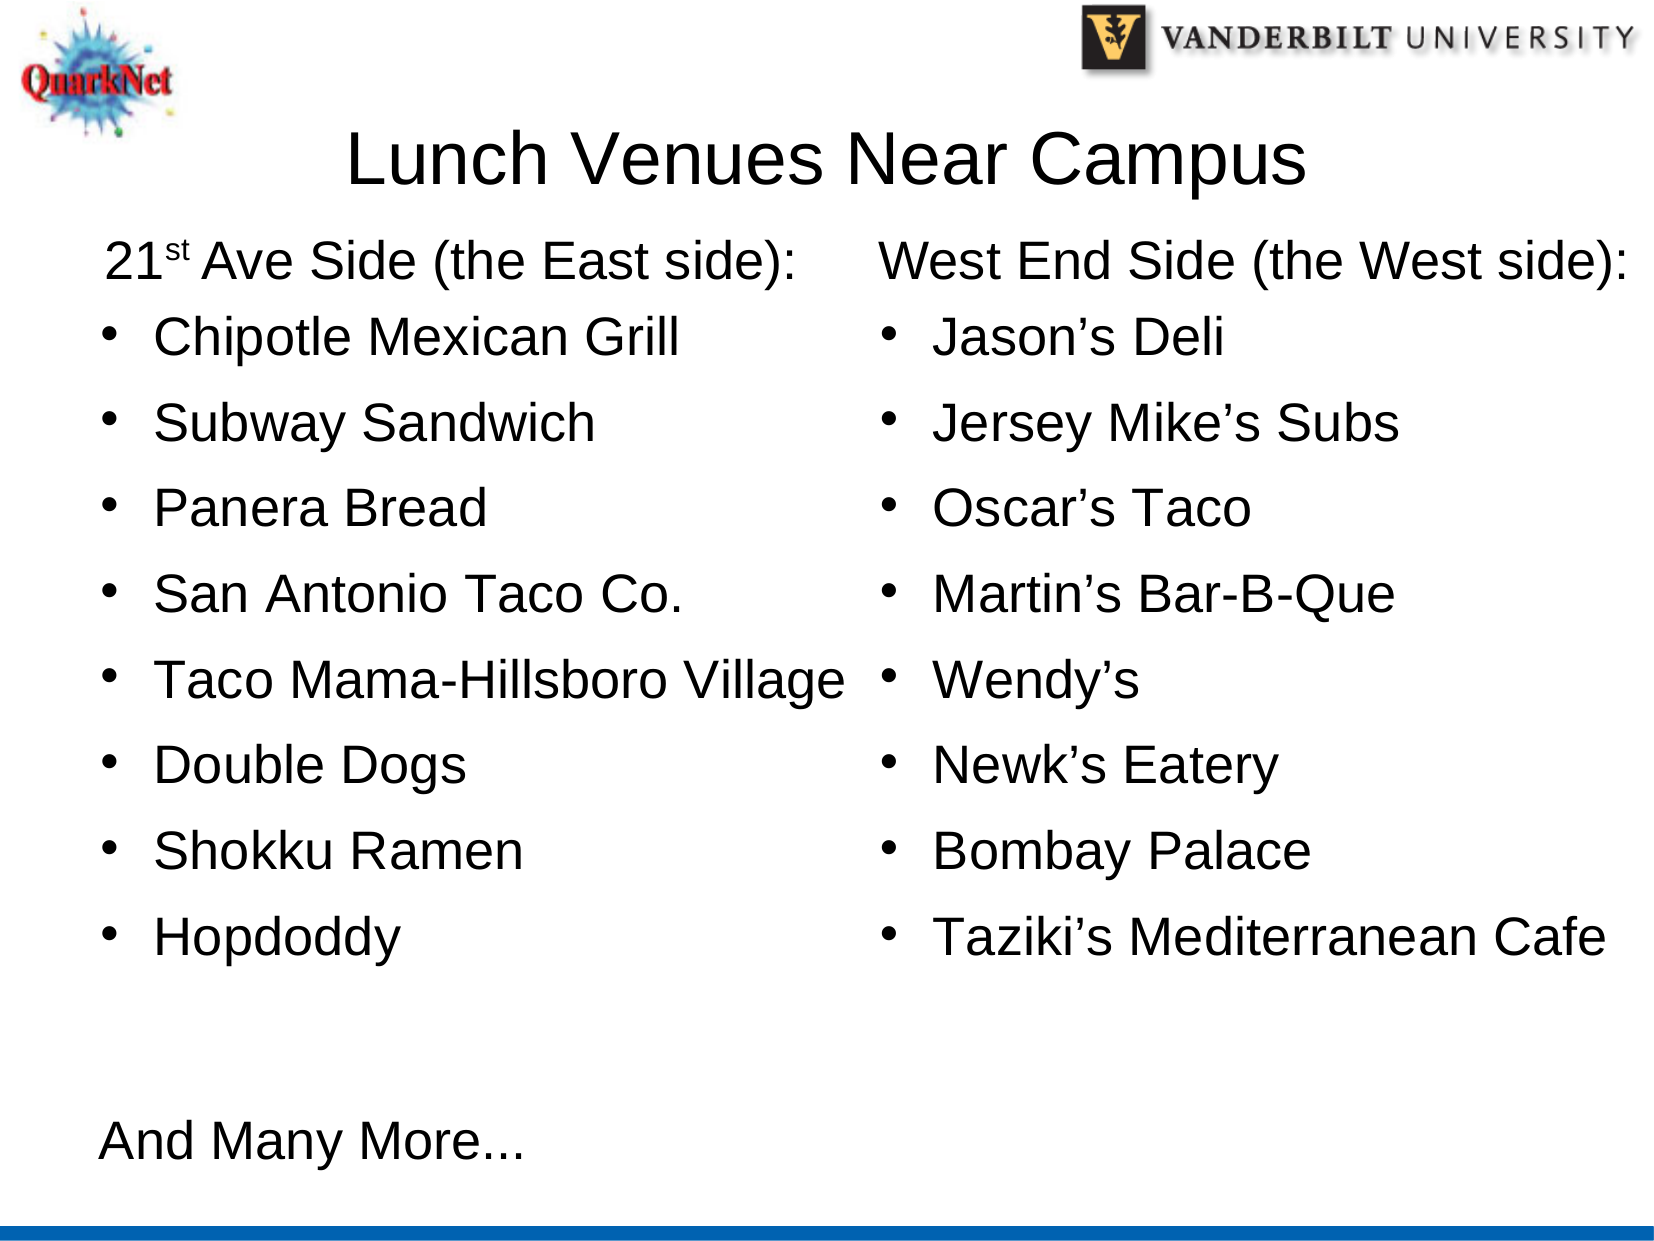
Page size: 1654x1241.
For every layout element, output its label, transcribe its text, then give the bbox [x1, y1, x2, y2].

list Chipotle Mexican Grill Subway Sandwich Panera Bread San Antonio Taco Co. Taco Mama-Hillsboro Village Double Dogs Shokku Ramen Hopdoddy [82, 310, 862, 1139]
text_box And Many More... [84, 1102, 543, 1179]
title Lunch Venues Near Campus [121, 77, 1534, 237]
picture [4, 1, 188, 152]
text_box West End Side (the West side): [863, 222, 1646, 299]
text_box 21st Ave Side (the East side): [90, 222, 814, 299]
picture [1078, 1, 1649, 85]
list Jason’s Deli Jersey Mike’s Subs Oscar’s Taco Martin’s Bar-B-Que Wendy’s Newk’s Eatery Bombay Palace Taziki’s Mediterranean Cafe [862, 310, 1650, 1139]
